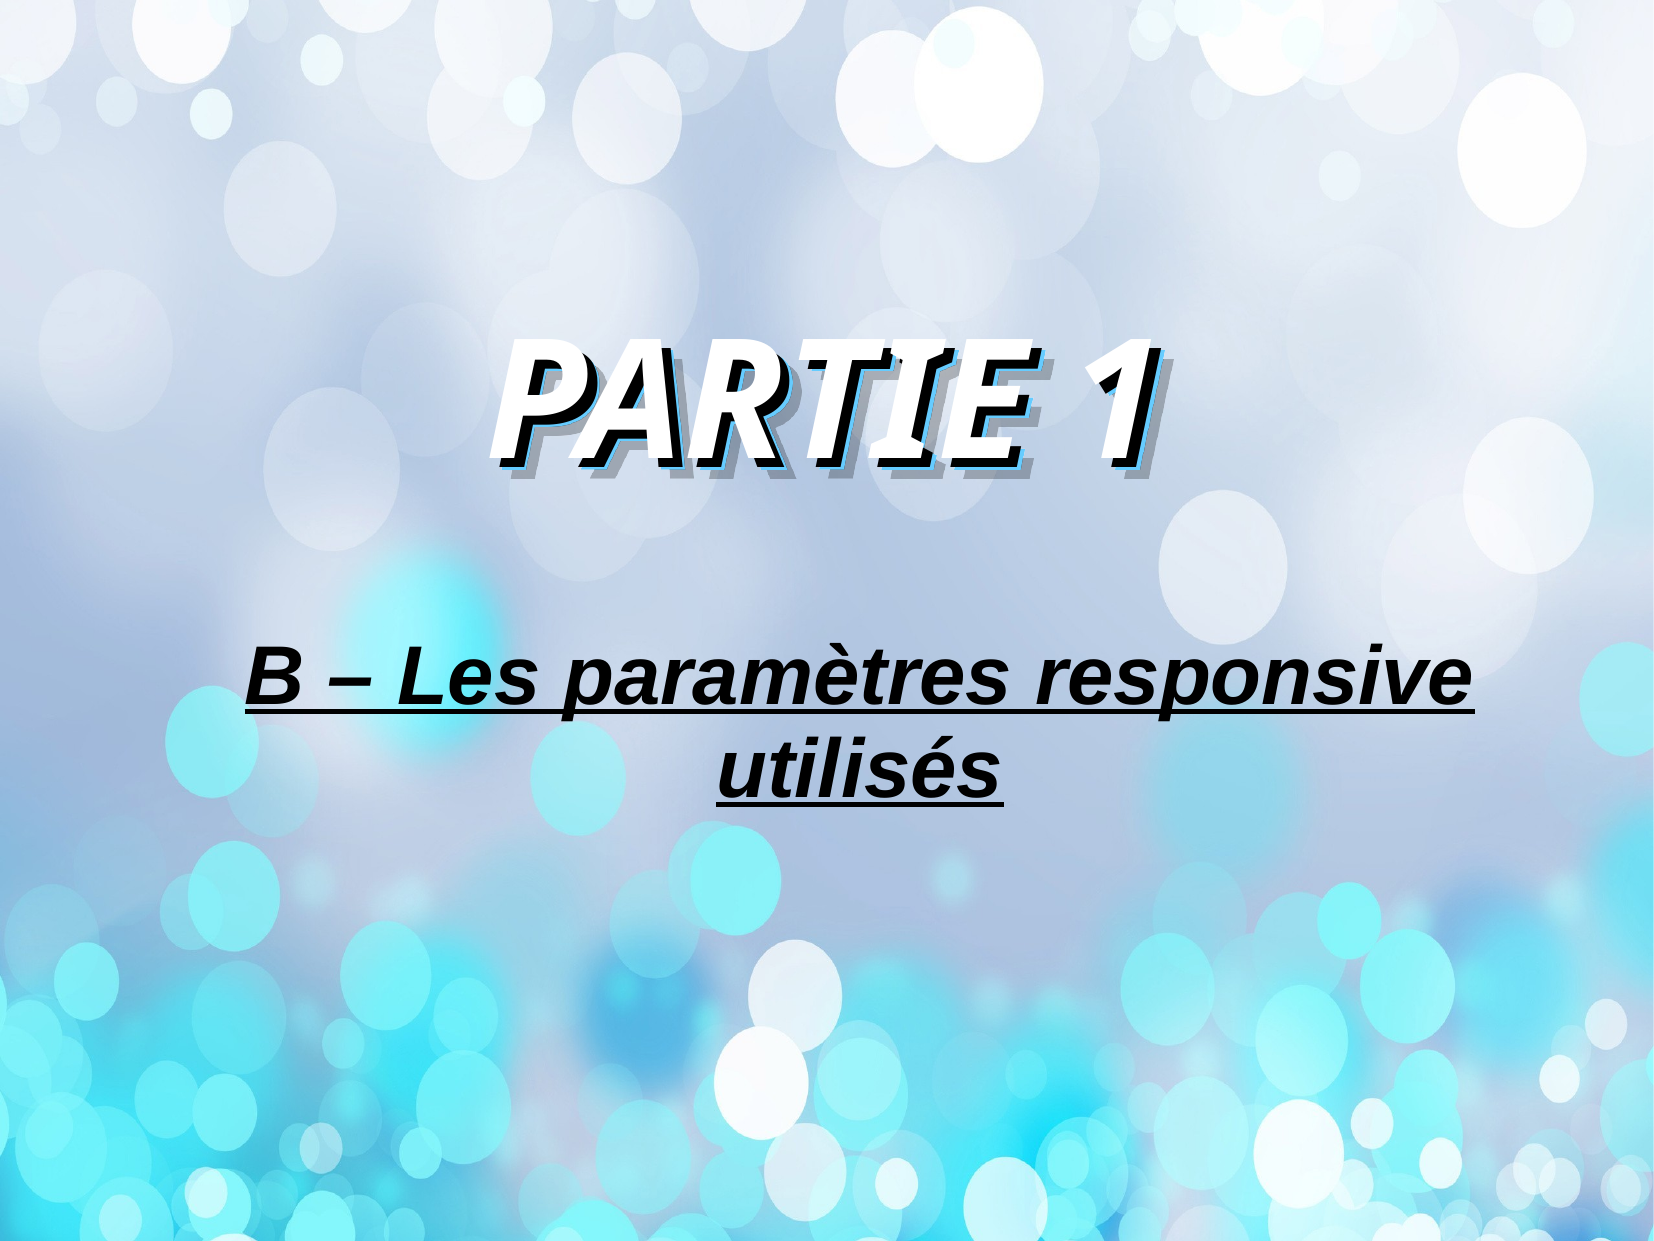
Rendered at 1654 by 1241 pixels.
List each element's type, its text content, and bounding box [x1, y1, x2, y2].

picture [0, 0, 1654, 1241]
text_box B – Les paramètres responsive utilisés [86, 629, 1563, 816]
text_box PARTIE 1 [480, 293, 1169, 494]
